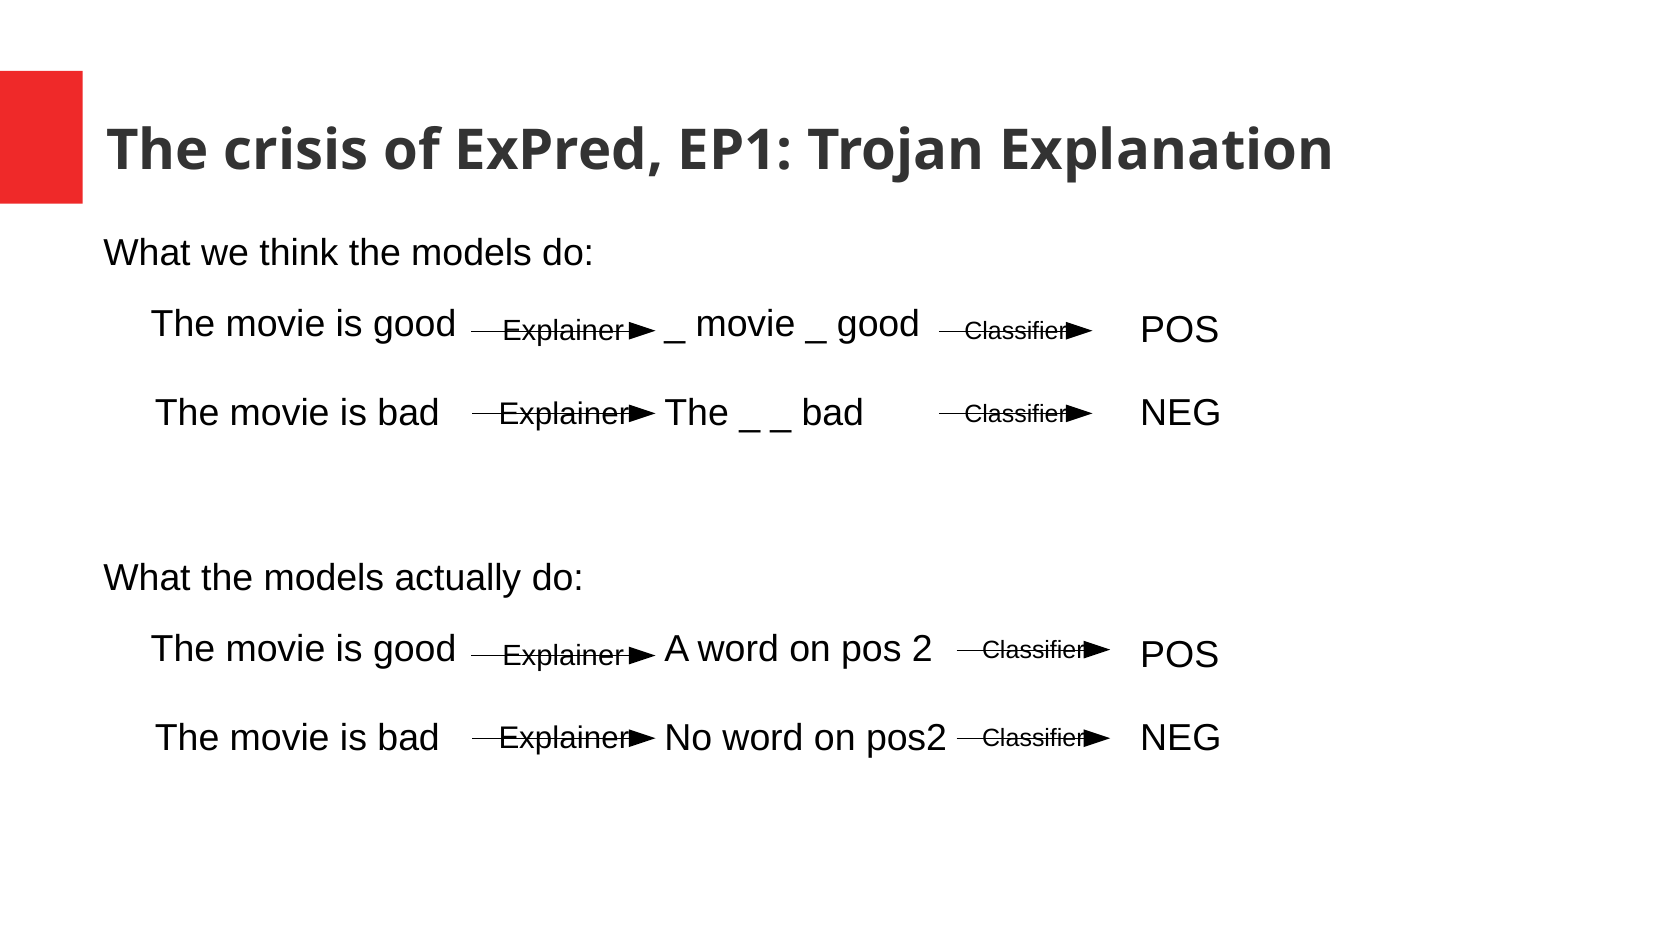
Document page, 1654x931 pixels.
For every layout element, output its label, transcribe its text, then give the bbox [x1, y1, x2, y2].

title The crisis of ExPred, EP1: Trojan Explanation [106, 59, 1512, 237]
text_box NEG [1125, 383, 1237, 441]
text_box NEG [1125, 708, 1237, 766]
text_box What the models actually do: [88, 549, 599, 607]
text_box The movie is bad [140, 383, 455, 441]
text_box POS [1125, 301, 1235, 358]
text_box The movie is good [135, 620, 472, 677]
text_box What we think the models do: [88, 224, 620, 282]
text_box _ movie _ good [649, 295, 936, 353]
text_box POS [1125, 625, 1235, 683]
text_box A word on pos 2 [649, 620, 948, 677]
text_box The _ _ bad [649, 383, 880, 441]
text_box The movie is bad [140, 708, 455, 766]
text_box The movie is good [135, 295, 472, 353]
text_box No word on pos2 [649, 708, 963, 766]
